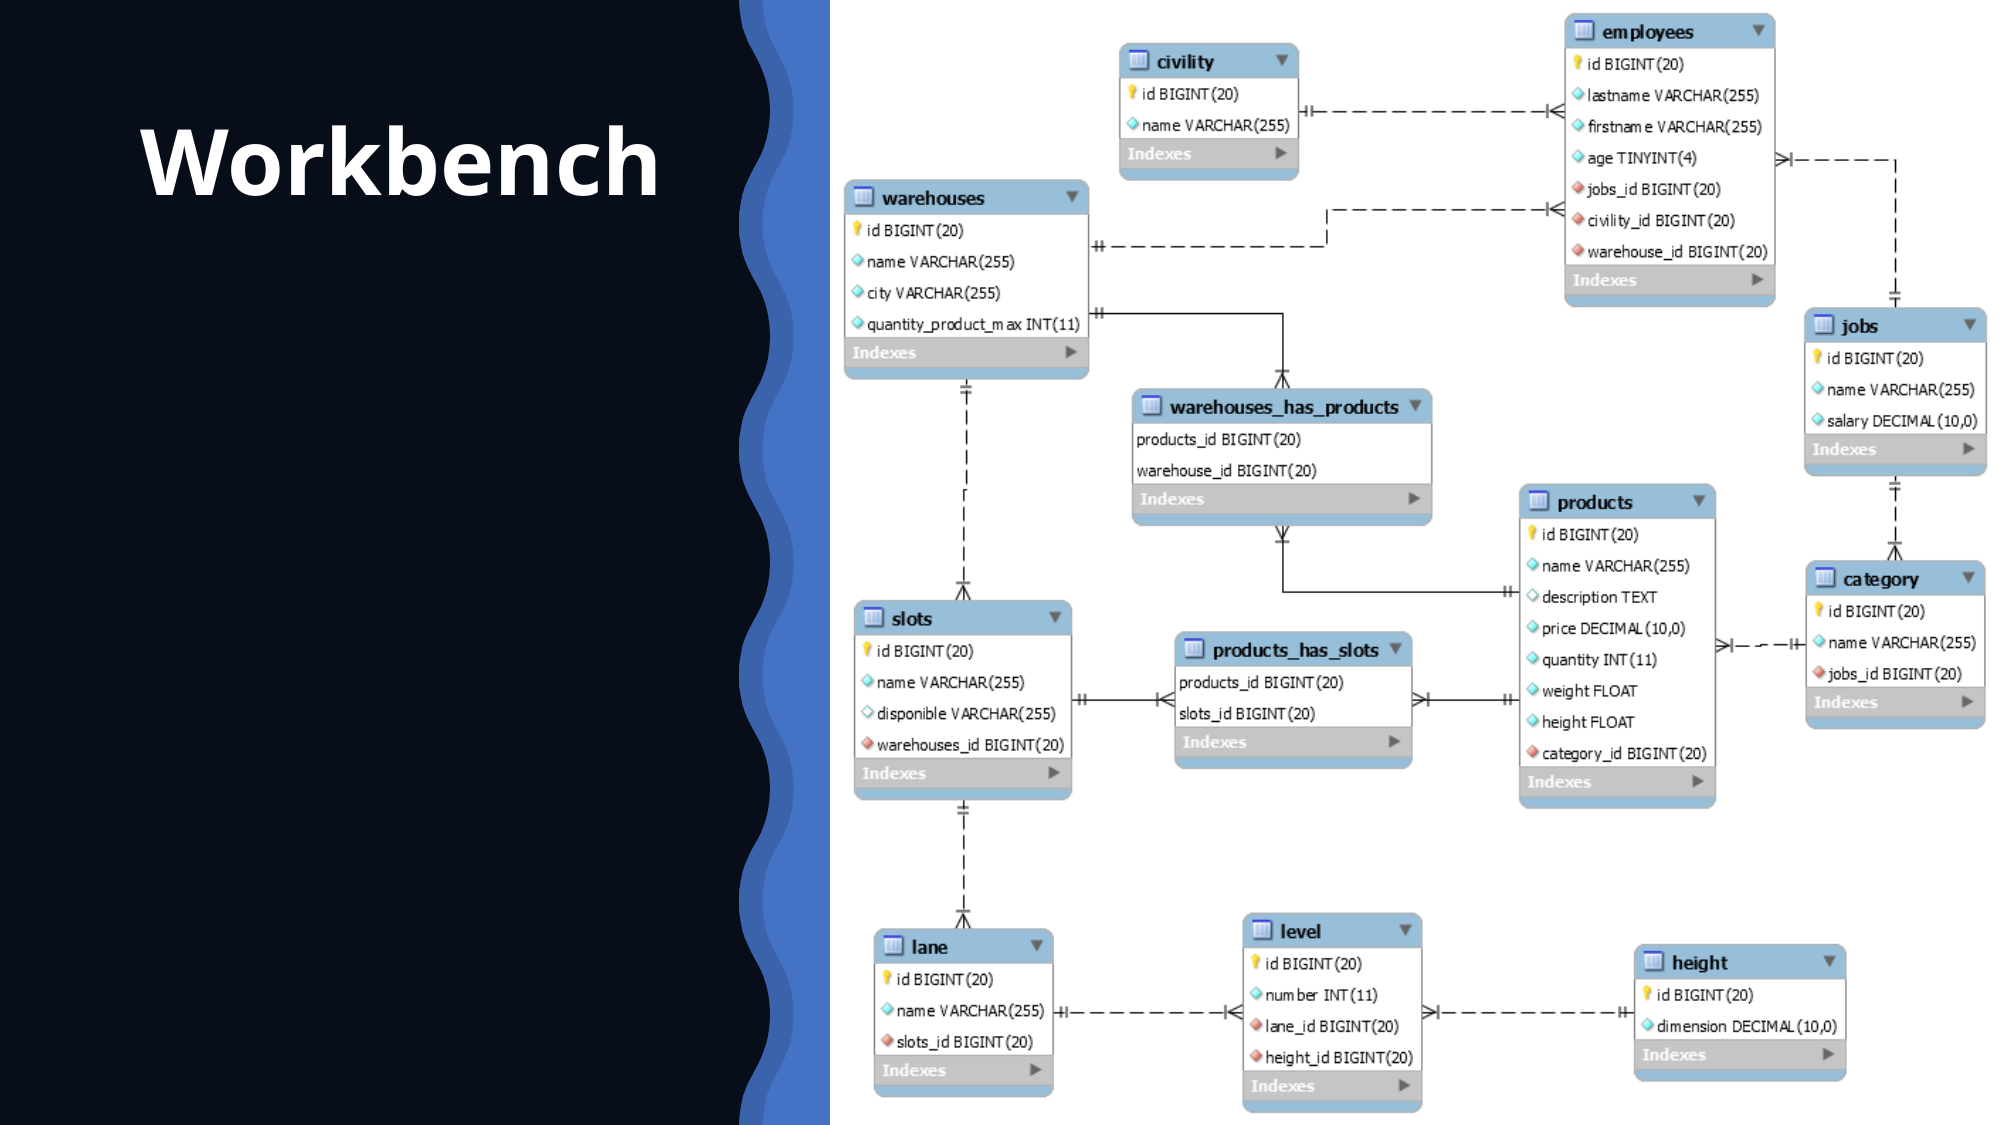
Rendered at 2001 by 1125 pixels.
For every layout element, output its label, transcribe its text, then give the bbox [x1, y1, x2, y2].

title Workbench [125, 108, 681, 354]
picture [830, 0, 2000, 1125]
text_box [0, 0, 830, 1125]
